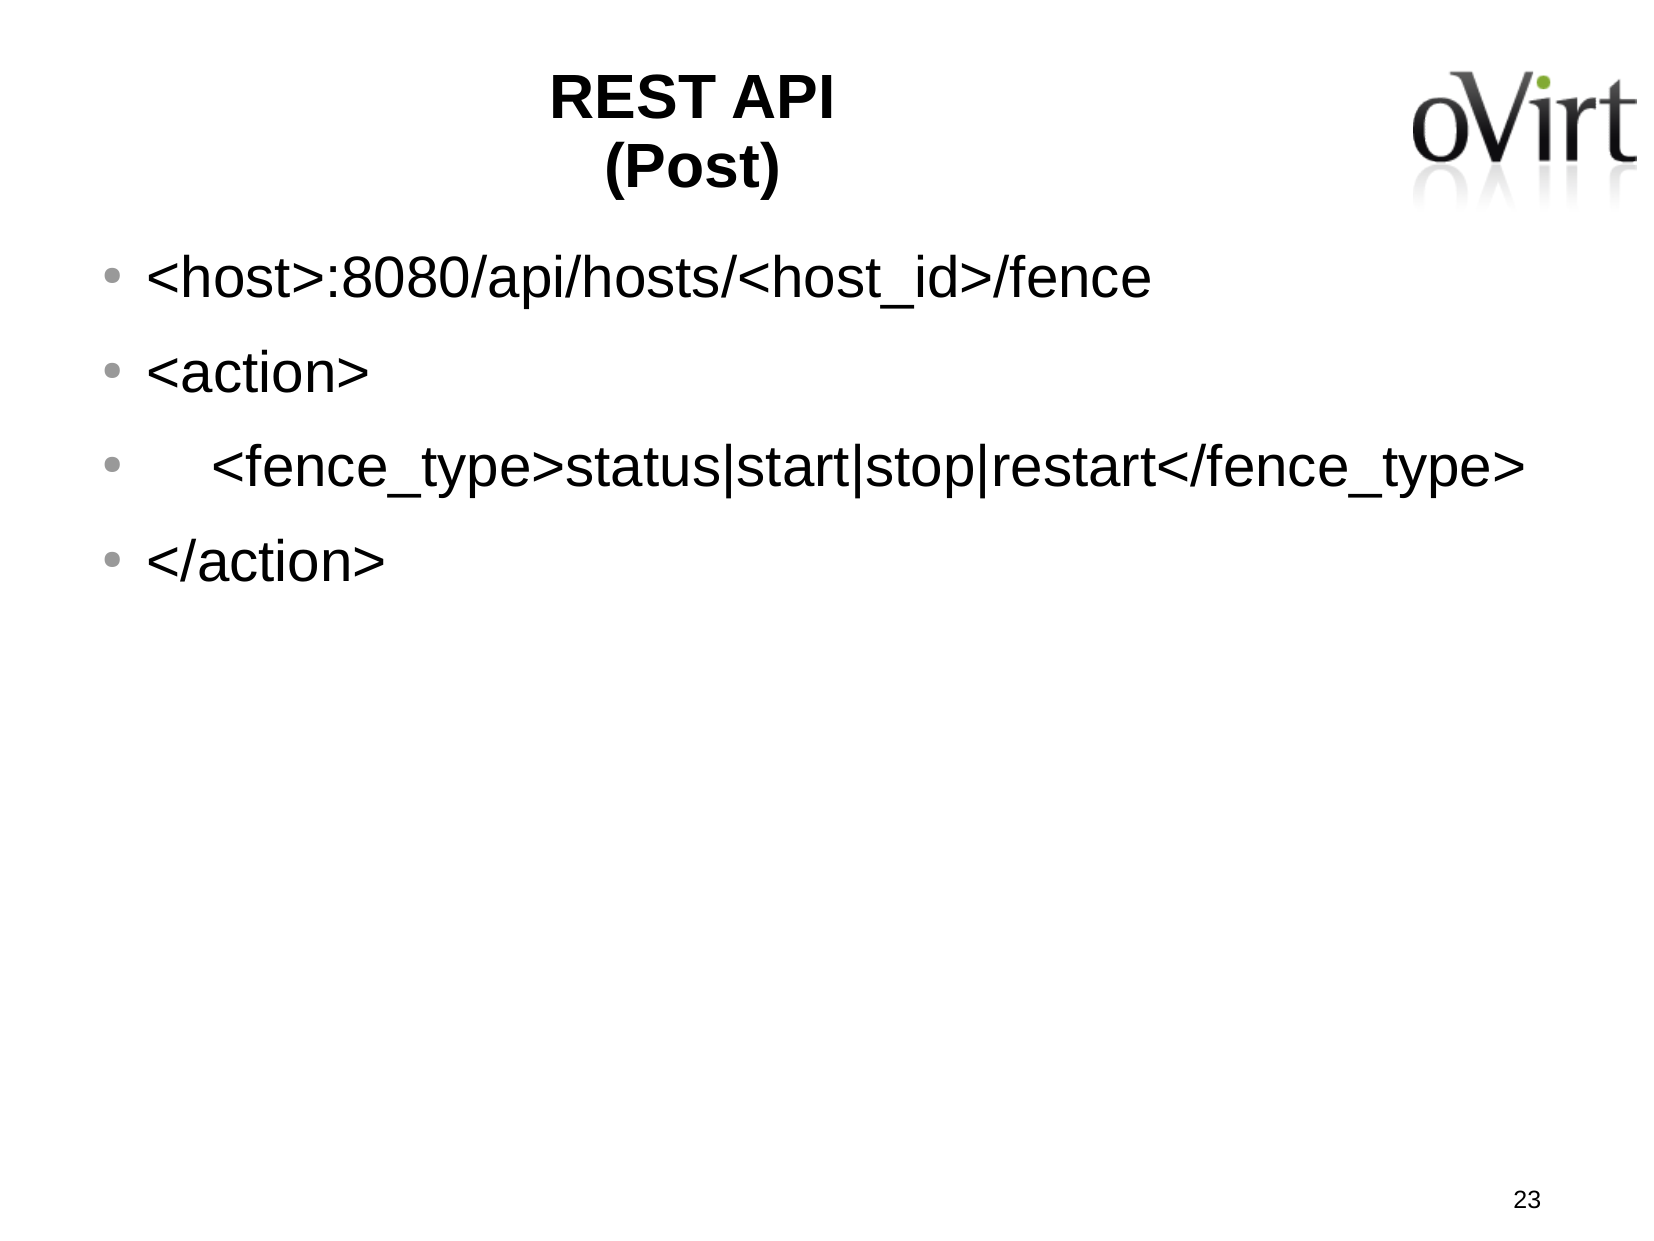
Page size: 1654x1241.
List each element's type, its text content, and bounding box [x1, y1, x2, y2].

picture [1413, 63, 1637, 212]
title REST API (Post) [82, 37, 1303, 226]
list <host>:8080/api/hosts/<host_id>/fence <action> <fence_type>status|start|stop|restart</fence_type> </action> [86, 244, 1576, 1039]
